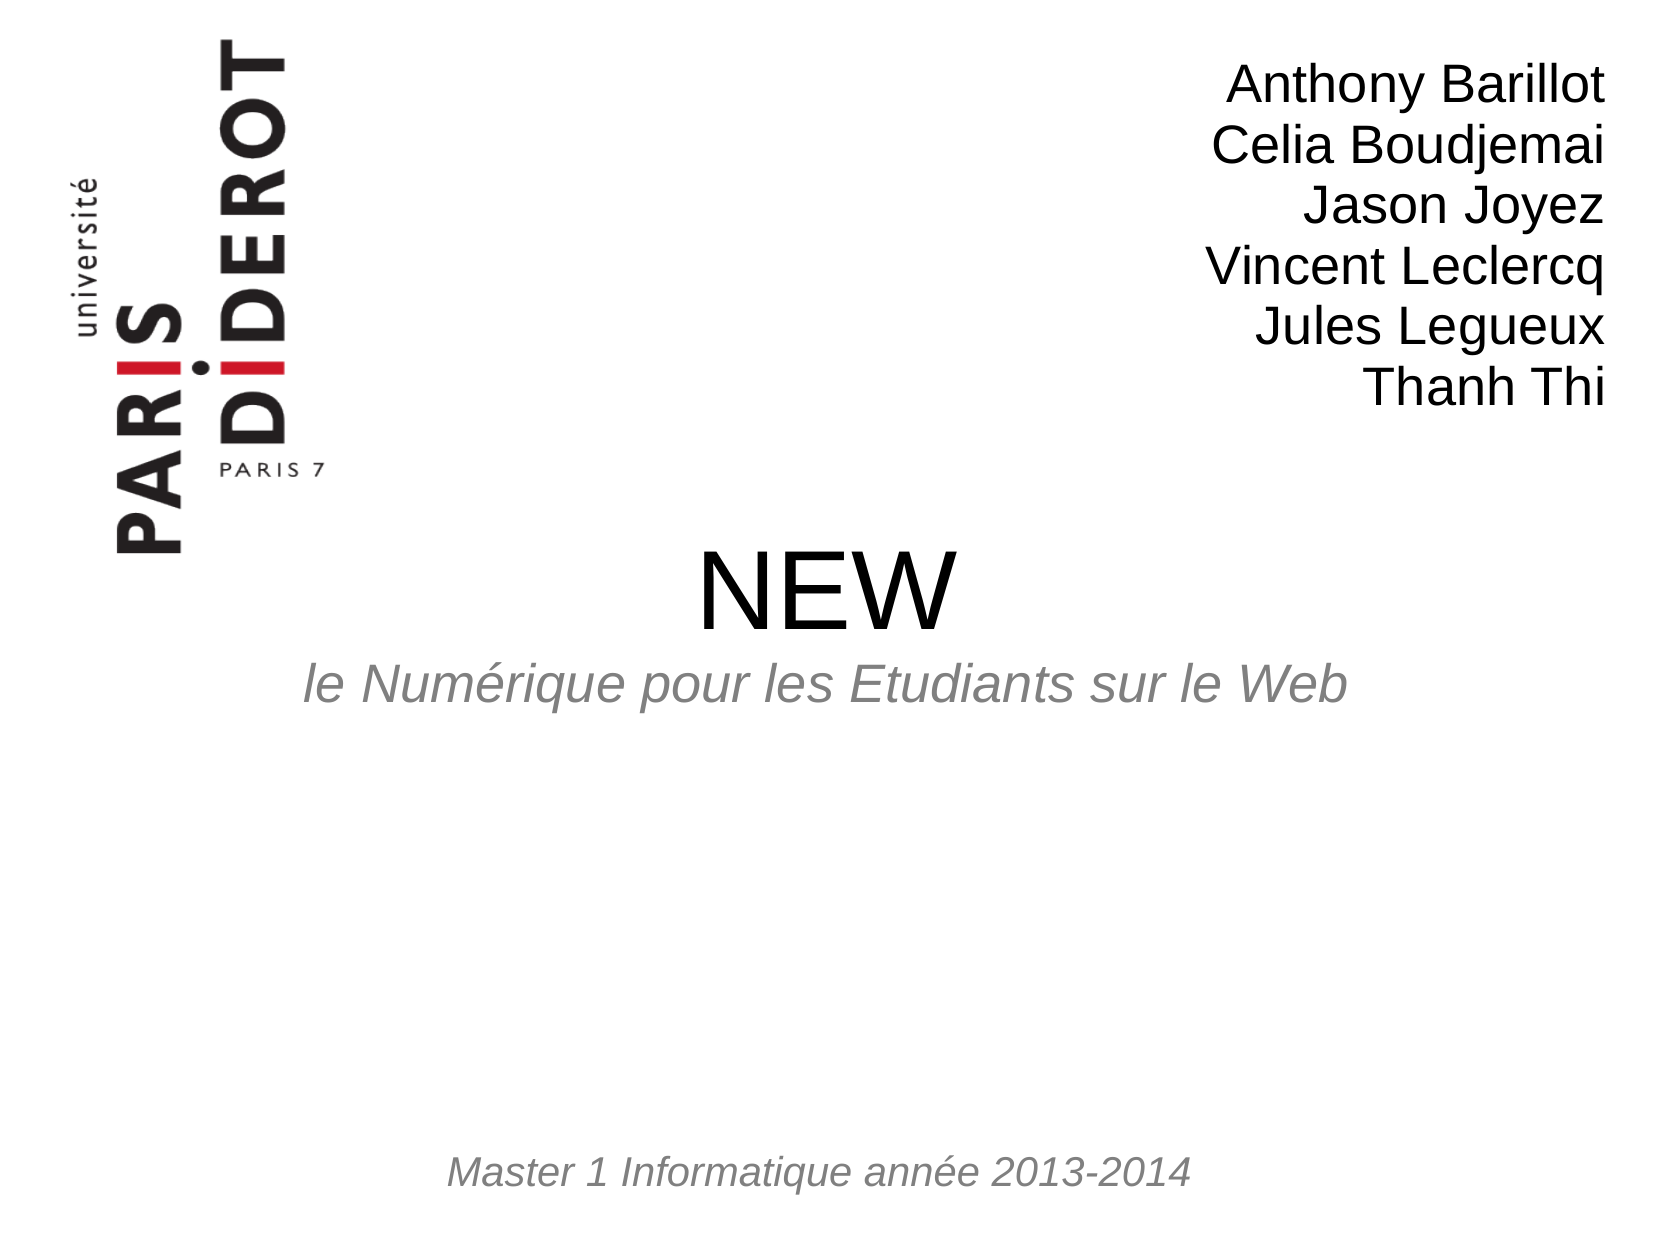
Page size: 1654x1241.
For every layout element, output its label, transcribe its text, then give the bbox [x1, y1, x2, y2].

picture [35, 23, 353, 579]
title Anthony Barillot Celia Boudjemai Jason Joyez Vincent Leclercq Jules Legueux Thanh Thi [1063, 53, 1607, 417]
subtitle NEW le Numérique pour les Etudiants sur le Web Master 1 Informatique année 2013-2014 [82, 527, 1571, 1199]
